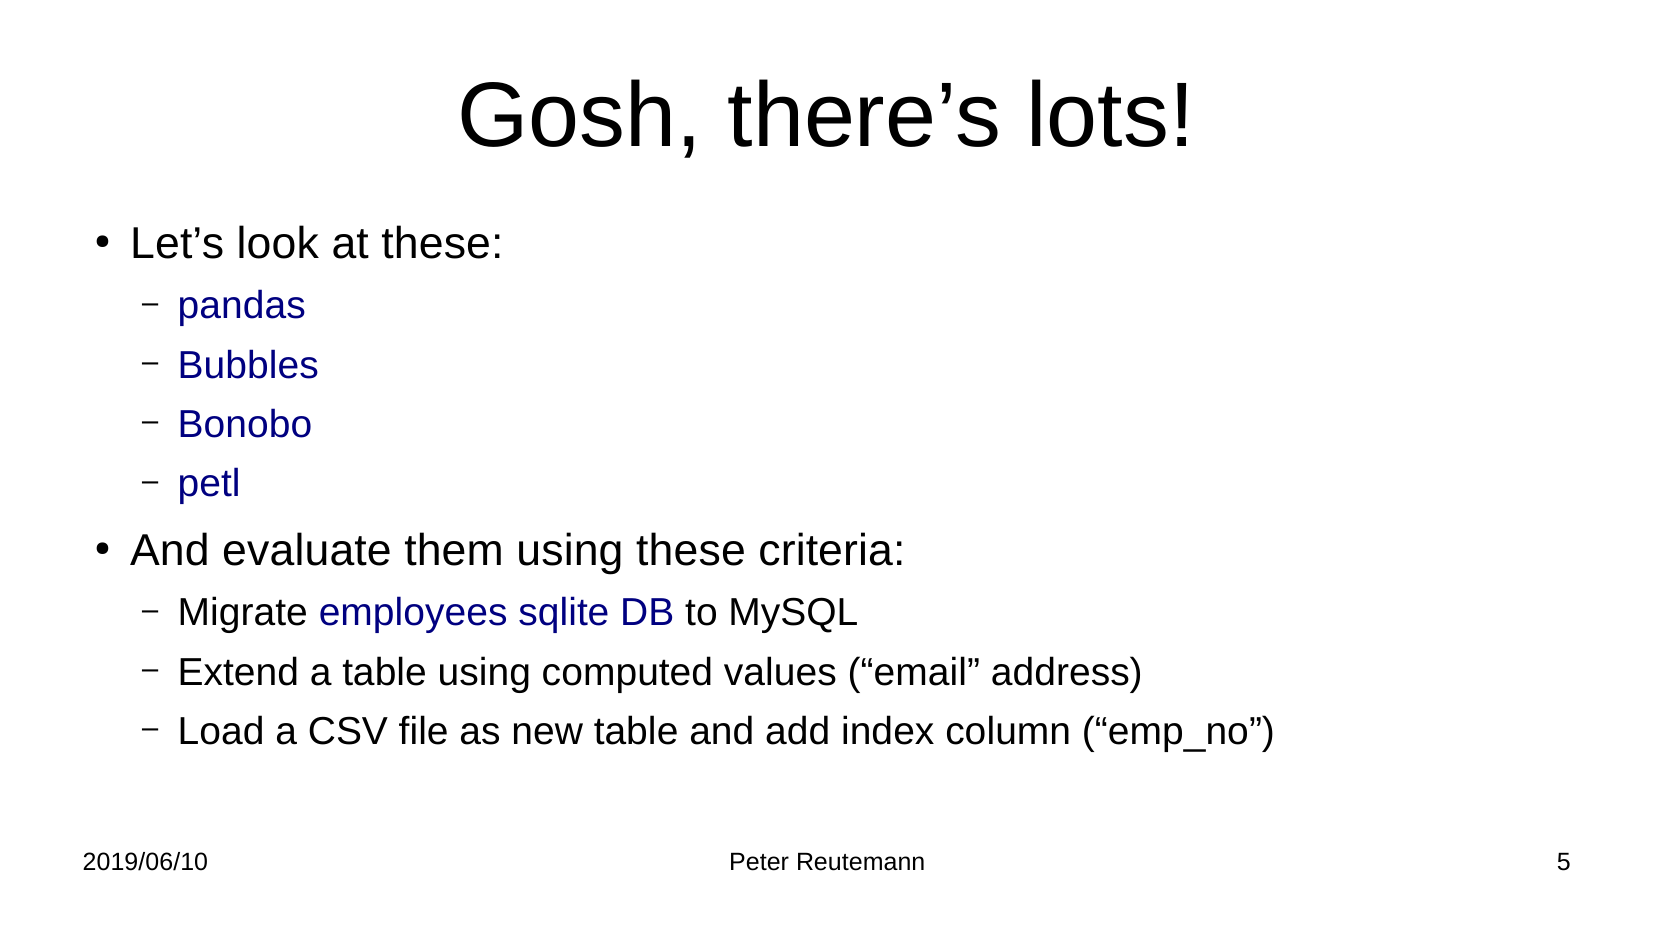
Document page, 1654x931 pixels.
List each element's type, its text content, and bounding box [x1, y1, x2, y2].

list Let’s look at these: pandas Bubbles Bonobo petl And evaluate them using these criteria: Migrate employees sqlite DB to MySQL Extend a table using computed values (“email” address) Load a CSV file as new table and add index column (“emp_no”) [82, 217, 1571, 758]
title Gosh, there’s lots! [82, 37, 1571, 193]
